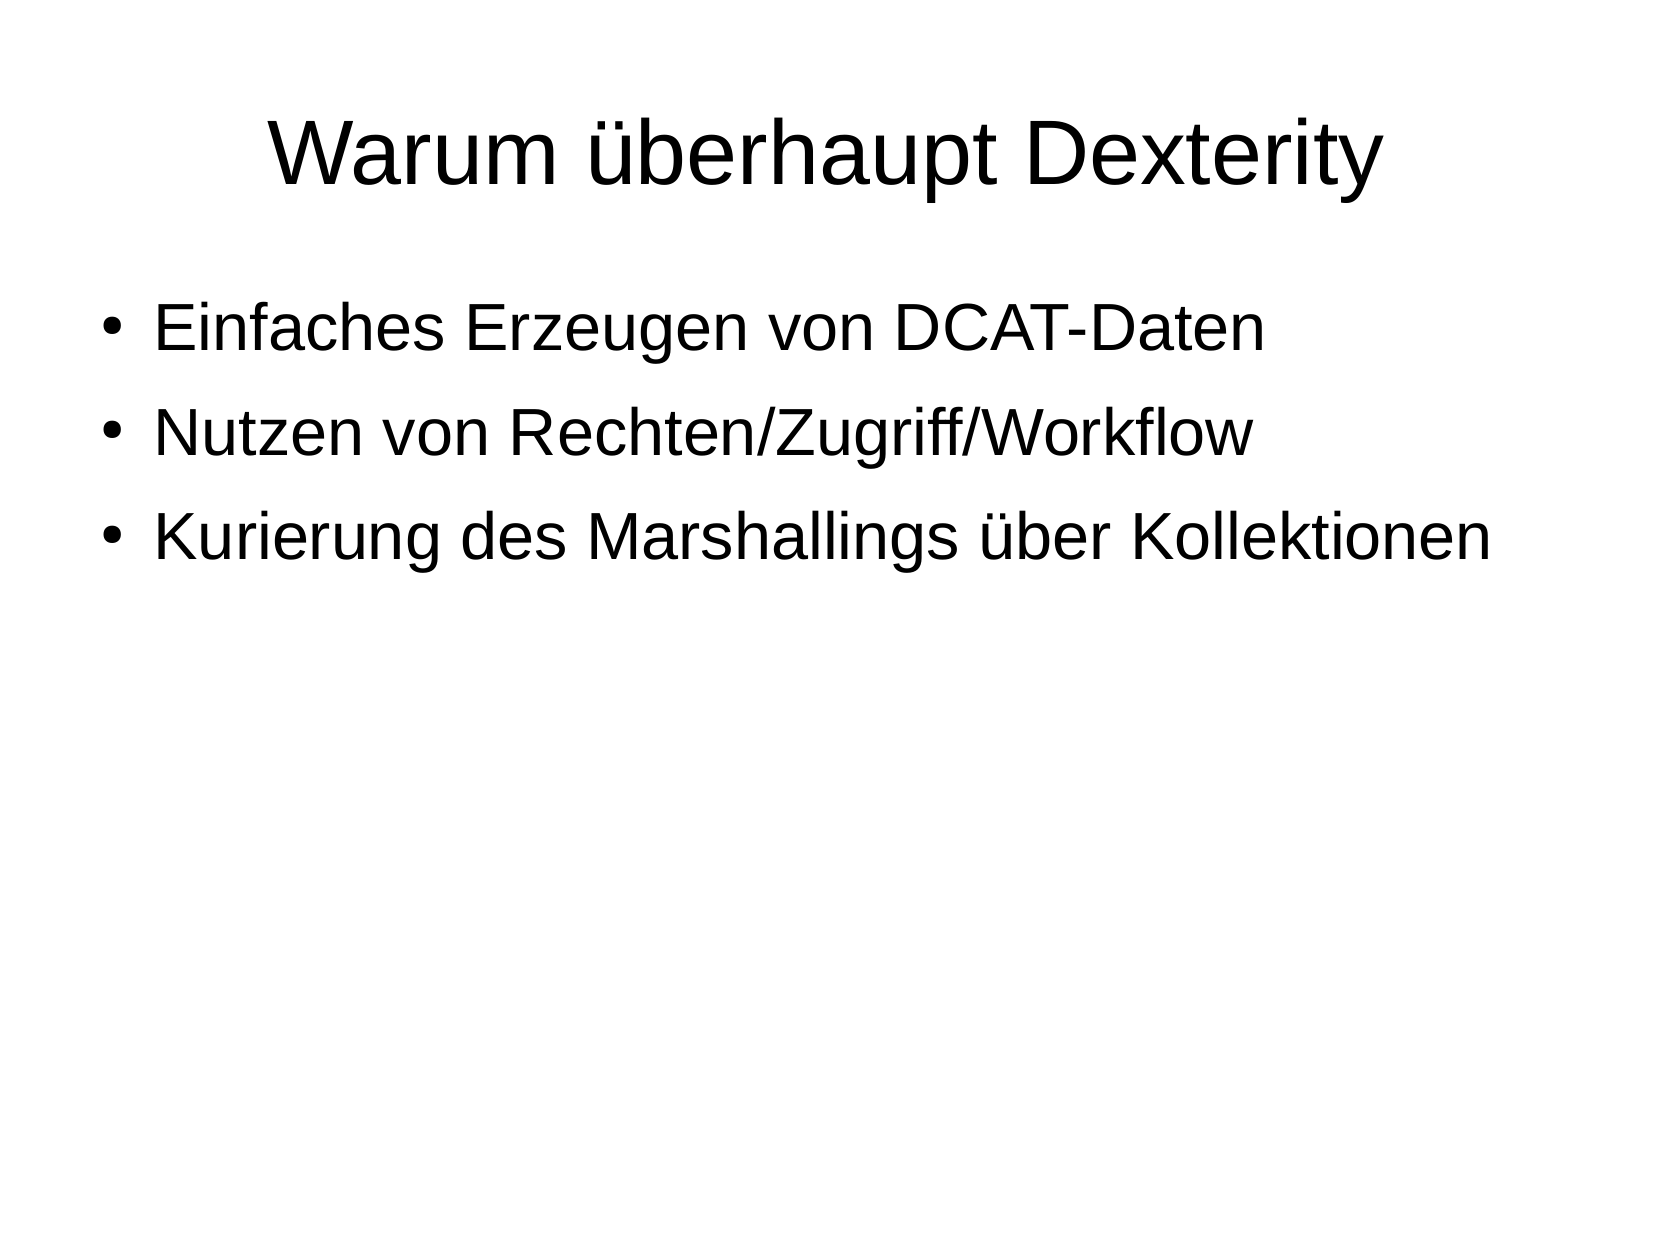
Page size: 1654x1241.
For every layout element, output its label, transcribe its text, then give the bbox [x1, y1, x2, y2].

title Warum überhaupt Dexterity [82, 49, 1571, 257]
list Einfaches Erzeugen von DCAT-Daten Nutzen von Rechten/Zugriff/Workflow Kurierung des Marshallings über Kollektionen [82, 290, 1571, 1010]
